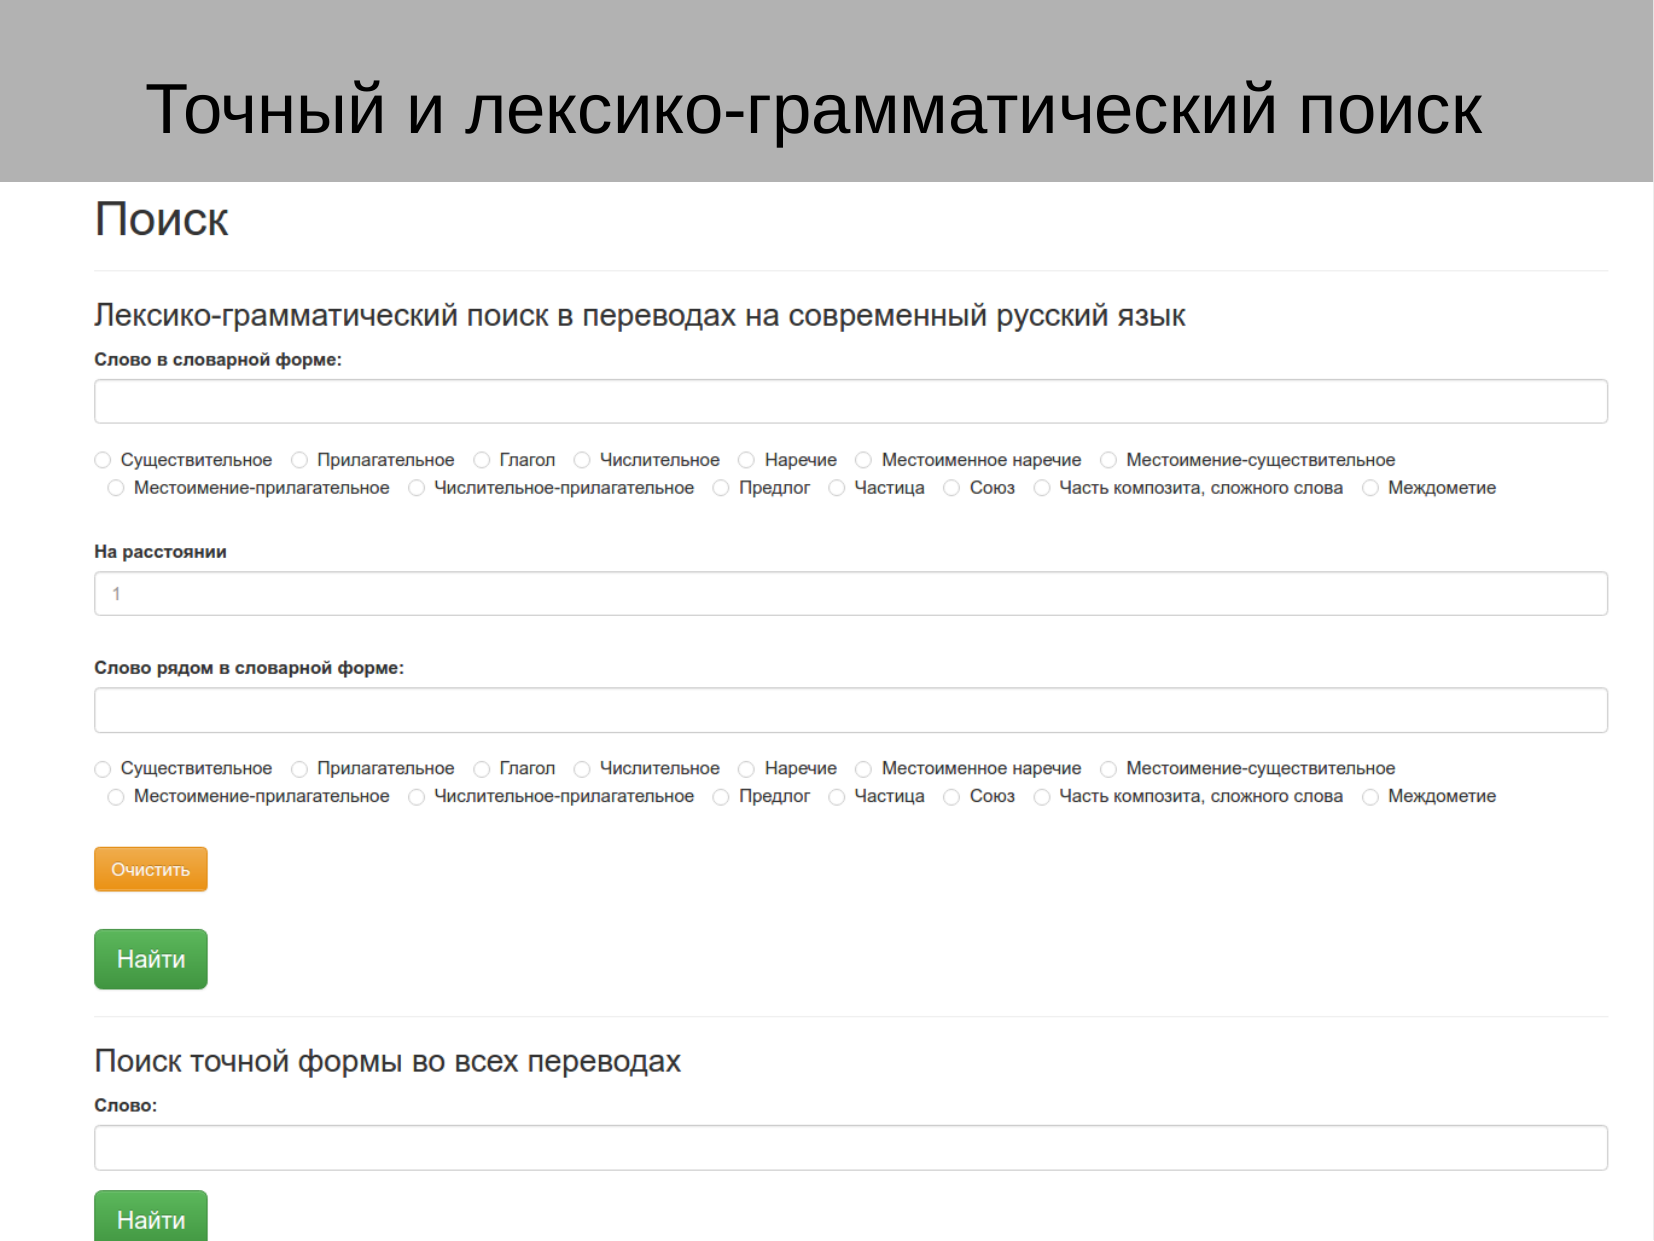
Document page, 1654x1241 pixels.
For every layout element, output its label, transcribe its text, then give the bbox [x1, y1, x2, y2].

picture [0, 182, 1654, 1241]
title Точный и лексико-грамматический поиск [70, 5, 1559, 182]
